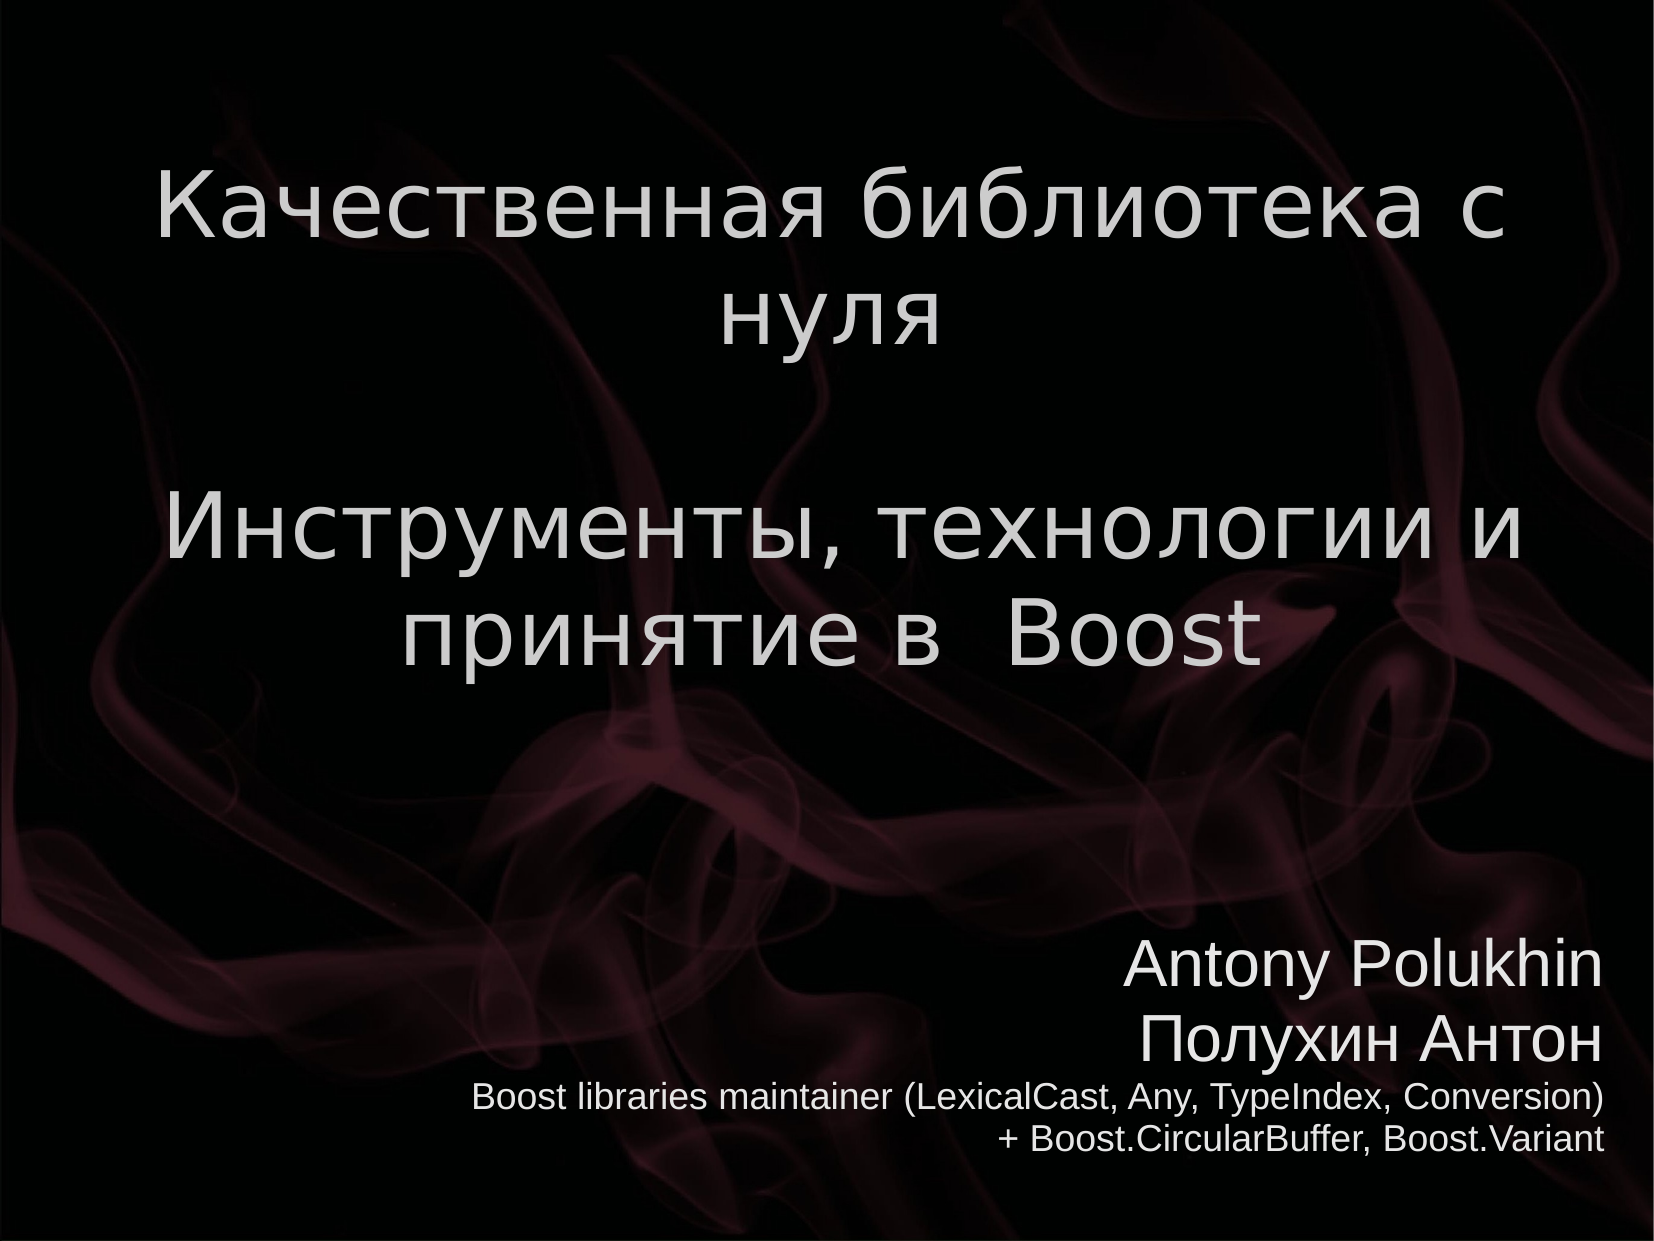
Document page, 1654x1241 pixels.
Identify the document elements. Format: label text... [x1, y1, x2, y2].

title Качественная библиотека с нуля Инструменты, технологии и принятие в Boost [86, 105, 1576, 736]
subtitle Antony Polukhin Полухин Антон Boost libraries maintainer (LexicalCast, Any, TypeIndex, Conversion) + Boost.CircularBuffer, Boost.Variant [150, 925, 1606, 1160]
picture [0, 0, 1654, 1241]
